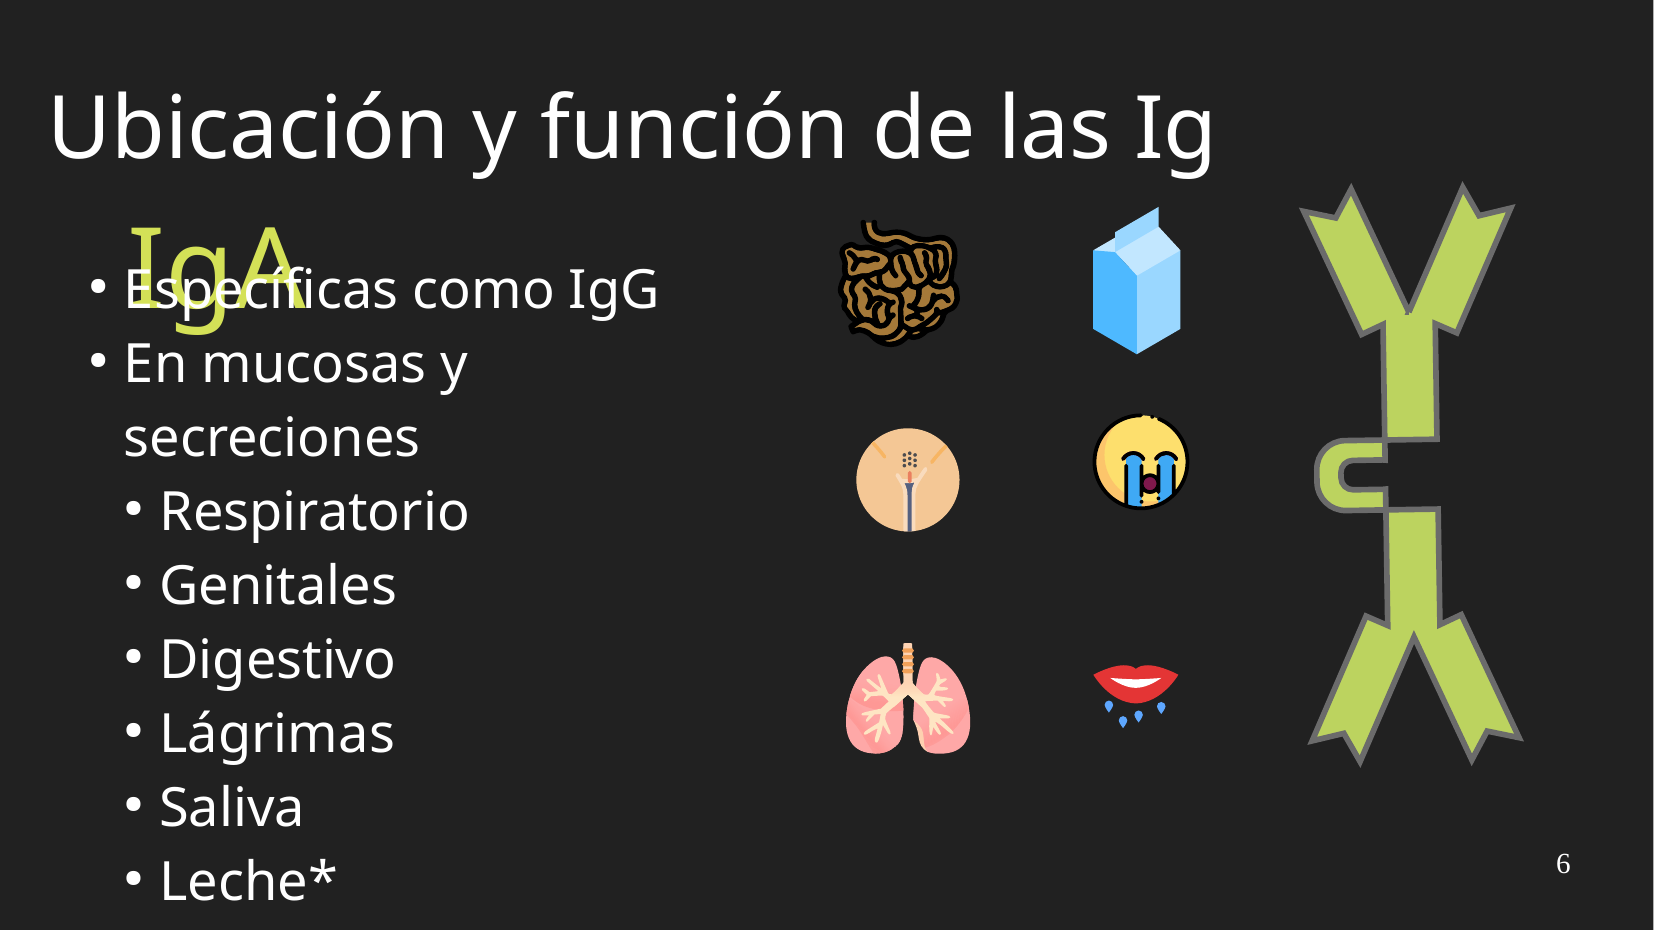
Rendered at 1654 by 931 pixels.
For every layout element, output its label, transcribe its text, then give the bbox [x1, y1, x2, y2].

picture [1240, 207, 1545, 773]
picture [1062, 206, 1211, 355]
picture [1090, 649, 1182, 741]
text_box Específicas como IgG En mucosas y secreciones Respiratorio Genitales Digestivo Lágrimas Saliva Leche* [88, 281, 709, 886]
title Ubicación y función de las Ig [47, 41, 1536, 207]
picture [826, 206, 975, 355]
text_box IgA [29, 205, 597, 325]
picture [1092, 413, 1190, 511]
picture [841, 634, 975, 768]
picture [856, 428, 960, 532]
